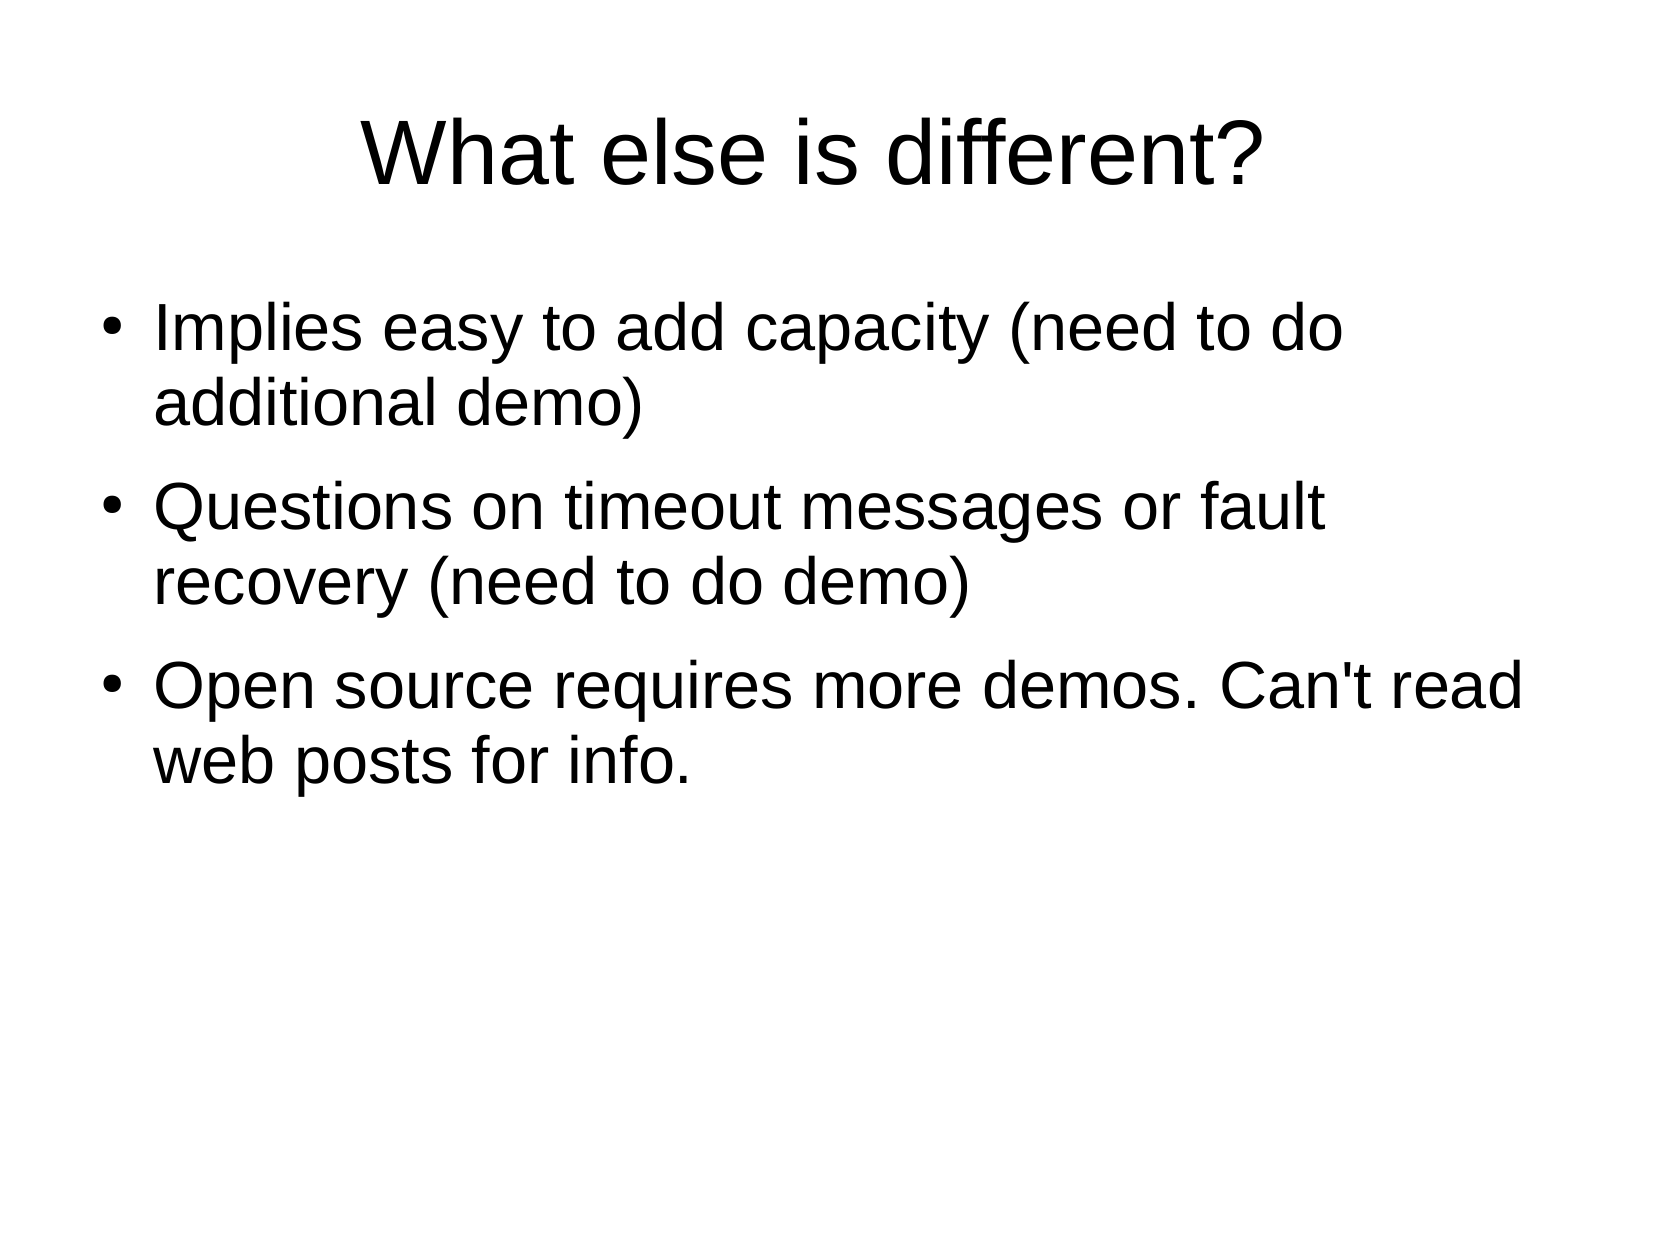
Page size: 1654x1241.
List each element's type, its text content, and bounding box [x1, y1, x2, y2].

title What else is different? [82, 49, 1571, 257]
list Implies easy to add capacity (need to do additional demo) Questions on timeout messages or fault recovery (need to do demo) Open source requires more demos. Can't read web posts for info. [82, 290, 1571, 1109]
